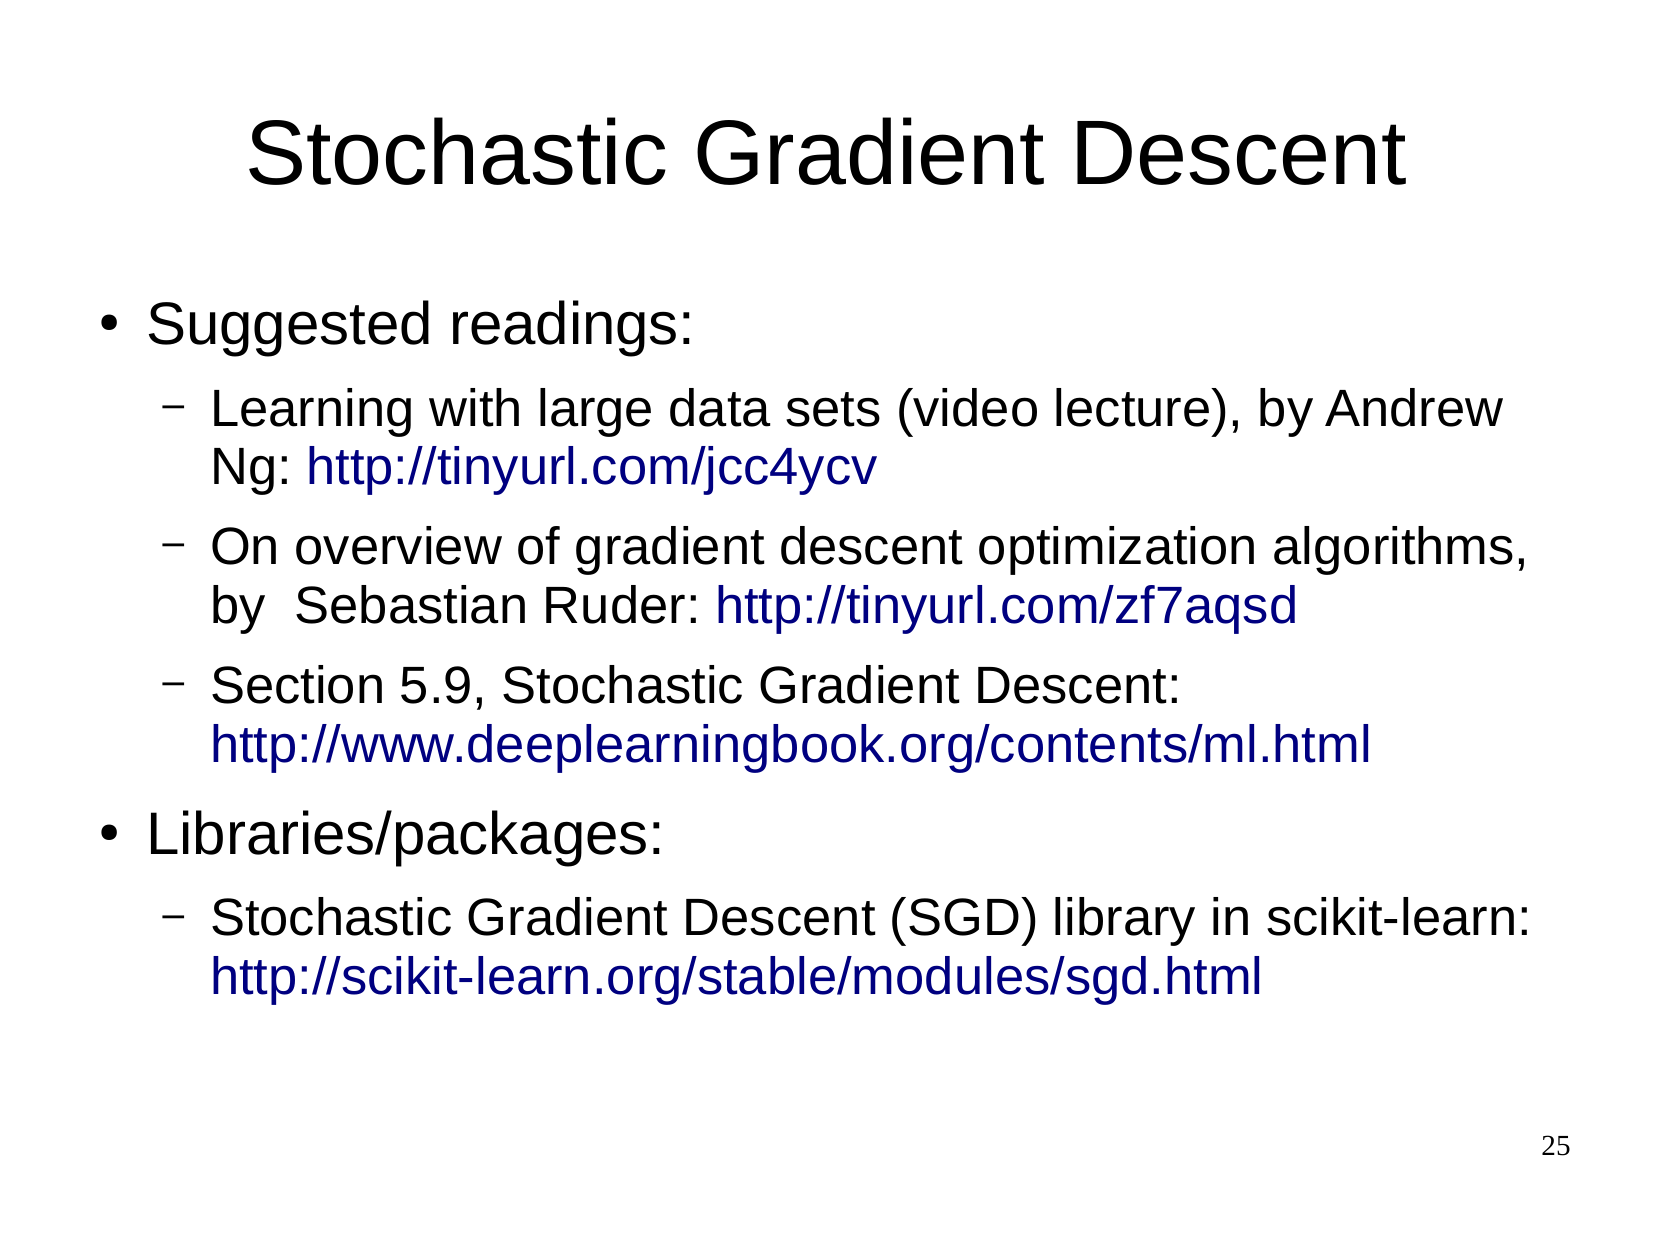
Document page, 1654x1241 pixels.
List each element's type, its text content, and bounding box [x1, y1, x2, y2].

list Suggested readings: Learning with large data sets (video lecture), by Andrew Ng: http://tinyurl.com/jcc4ycv On overview of gradient descent optimization algorithms, by Sebastian Ruder: http://tinyurl.com/zf7aqsd Section 5.9, Stochastic Gradient Descent: http://www.deeplearningbook.org/contents/ml.html Libraries/packages: Stochastic Gradient Descent (SGD) library in scikit-learn: http://scikit-learn.org/stable/modules/sgd.html [82, 290, 1571, 1010]
title Stochastic Gradient Descent [82, 49, 1571, 257]
